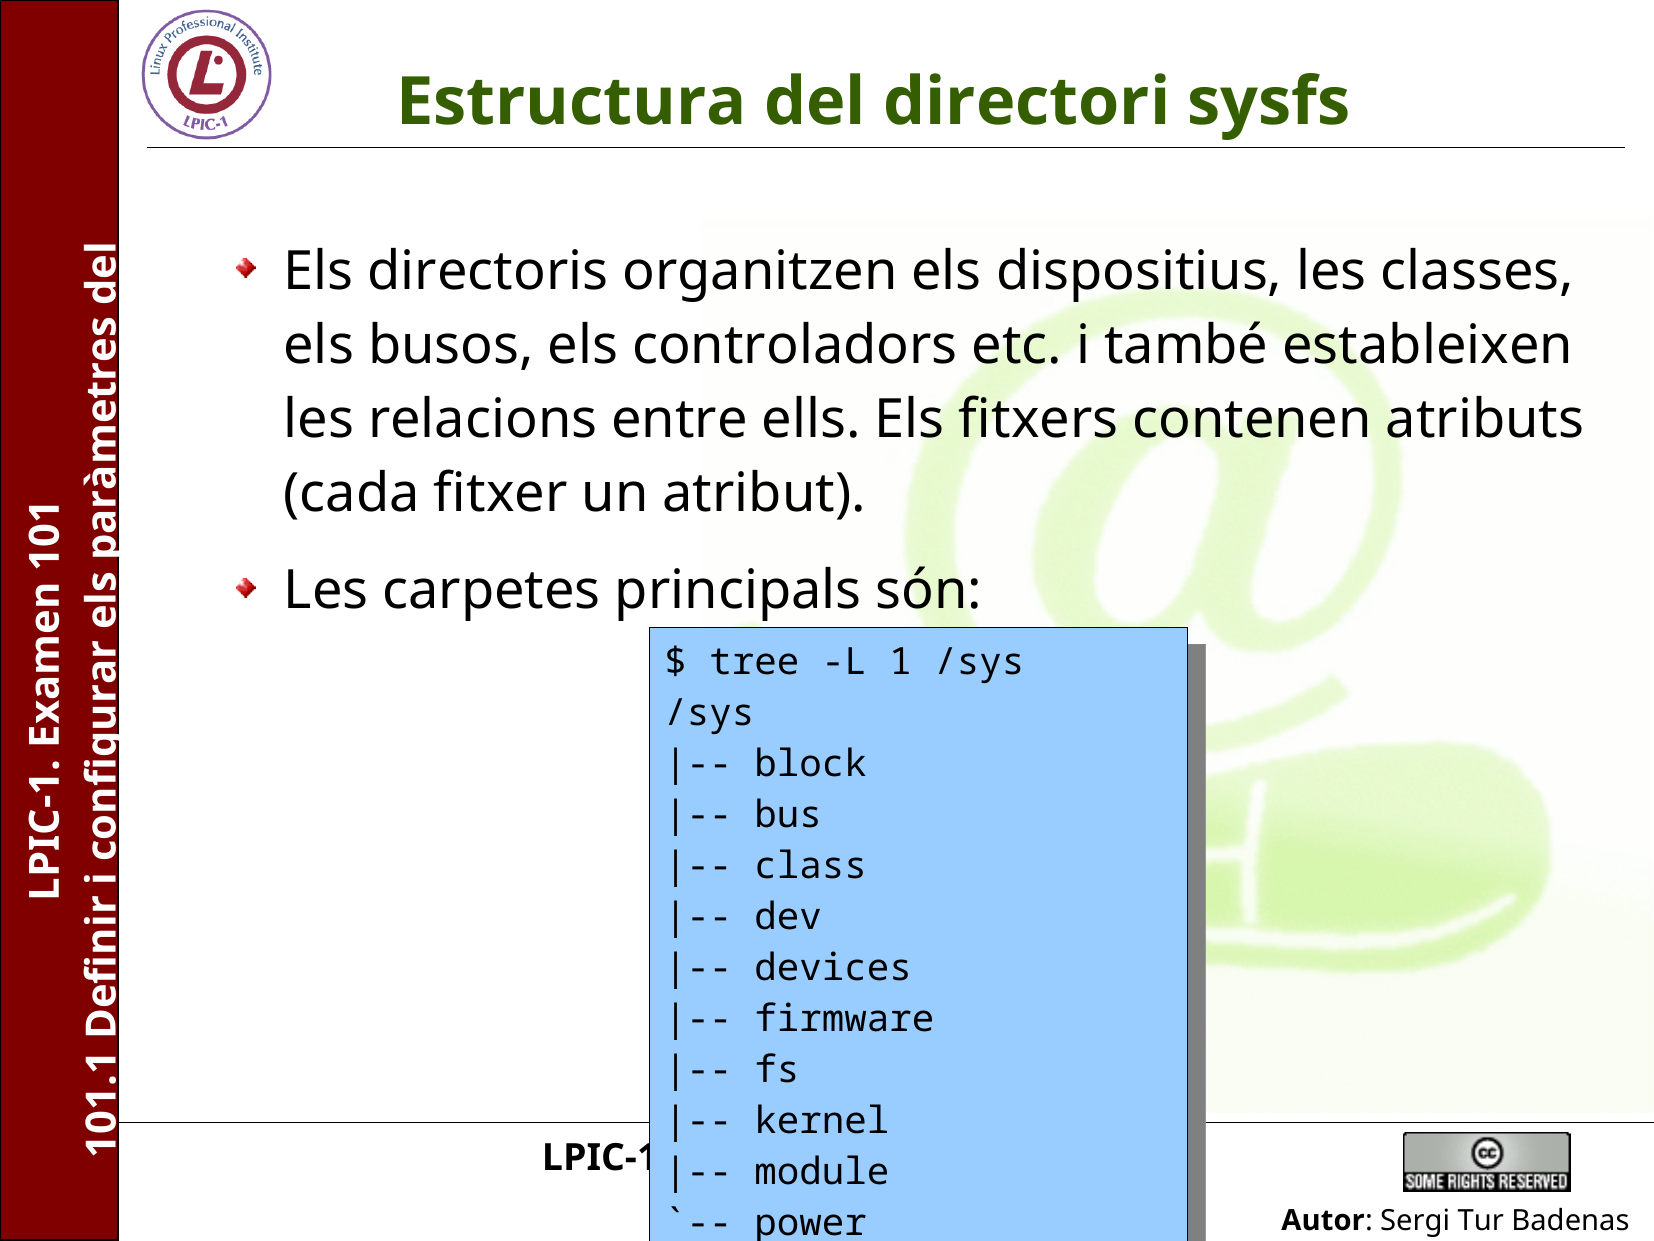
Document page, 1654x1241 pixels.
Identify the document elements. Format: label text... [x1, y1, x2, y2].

list Els directoris organitzen els dispositius, les classes, els busos, els controladors etc. i també estableixen les relacions entre ells. Els fitxers contenen atributs (cada fitxer un atribut). Les carpetes principals són: [141, 231, 1630, 1066]
picture [135, 5, 277, 55]
title Estructura del directori sysfs [129, 55, 1619, 142]
text_box $ tree -L 1 /sys /sys |-- block |-- bus |-- class |-- dev |-- devices |-- firmware |-- fs |-- kernel |-- module `-- power [649, 627, 1188, 1092]
picture [1403, 1132, 1571, 1192]
picture [700, 217, 1654, 1113]
